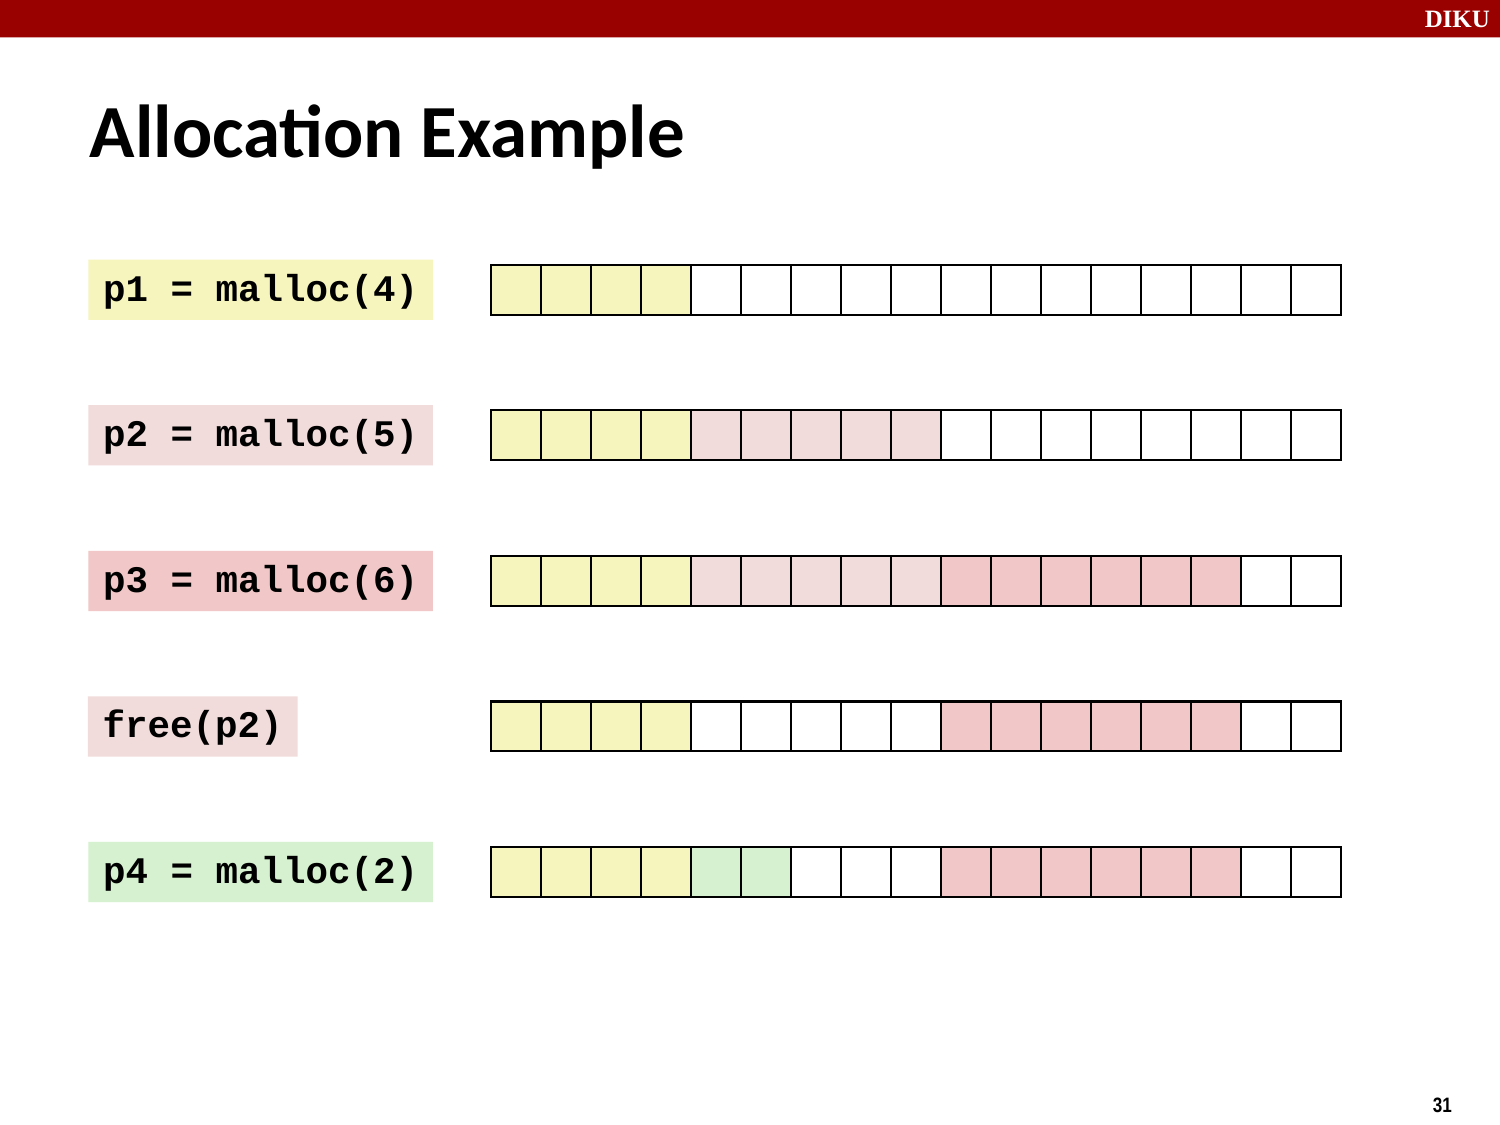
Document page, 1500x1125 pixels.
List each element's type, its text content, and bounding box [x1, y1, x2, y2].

text_box p4 = malloc(2) [88, 841, 433, 903]
text_box [490, 701, 1341, 752]
text_box [490, 264, 1341, 315]
text_box p2 = malloc(5) [88, 405, 433, 466]
text_box [490, 555, 1341, 606]
text_box p3 = malloc(6) [88, 550, 433, 612]
text_box Allocation Example [75, 80, 1136, 175]
text_box p1 = malloc(4) [88, 259, 433, 320]
text_box free(p2) [87, 696, 298, 757]
text_box [490, 410, 1341, 461]
text_box [490, 847, 1341, 897]
